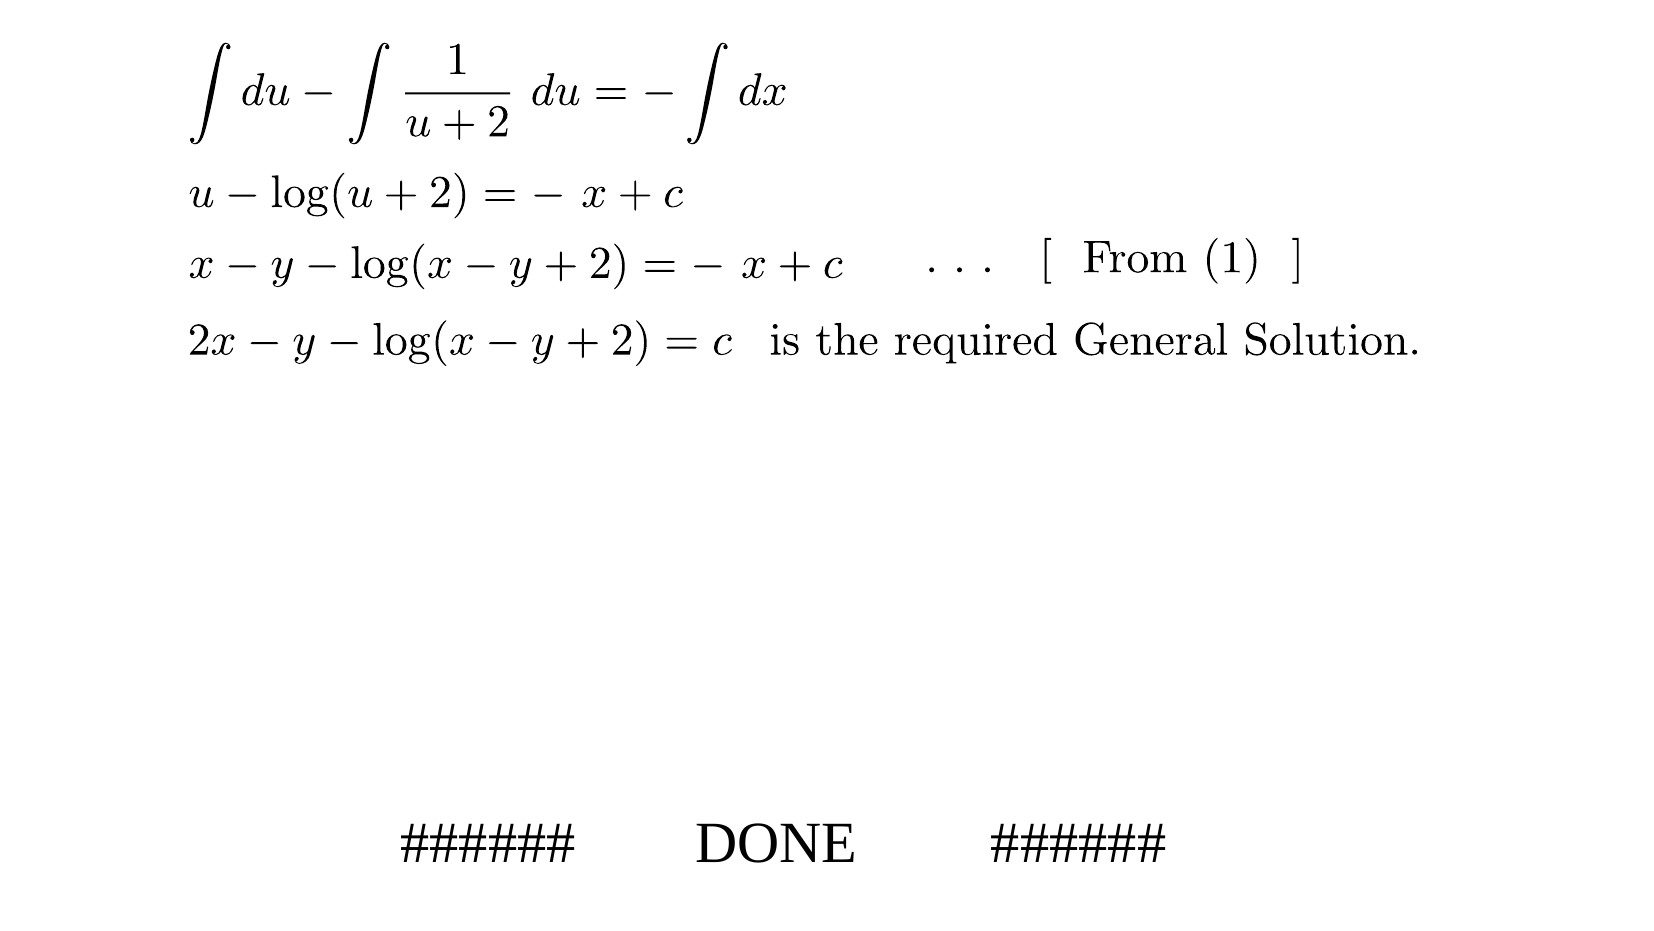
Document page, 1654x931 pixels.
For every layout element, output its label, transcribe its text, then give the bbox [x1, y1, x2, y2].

text_box [927, 237, 1299, 284]
subtitle ###### DONE ###### [31, 35, 1628, 909]
text_box [189, 42, 786, 145]
text_box [189, 320, 732, 367]
text_box [189, 243, 843, 290]
text_box [770, 322, 1418, 364]
text_box [189, 172, 683, 219]
